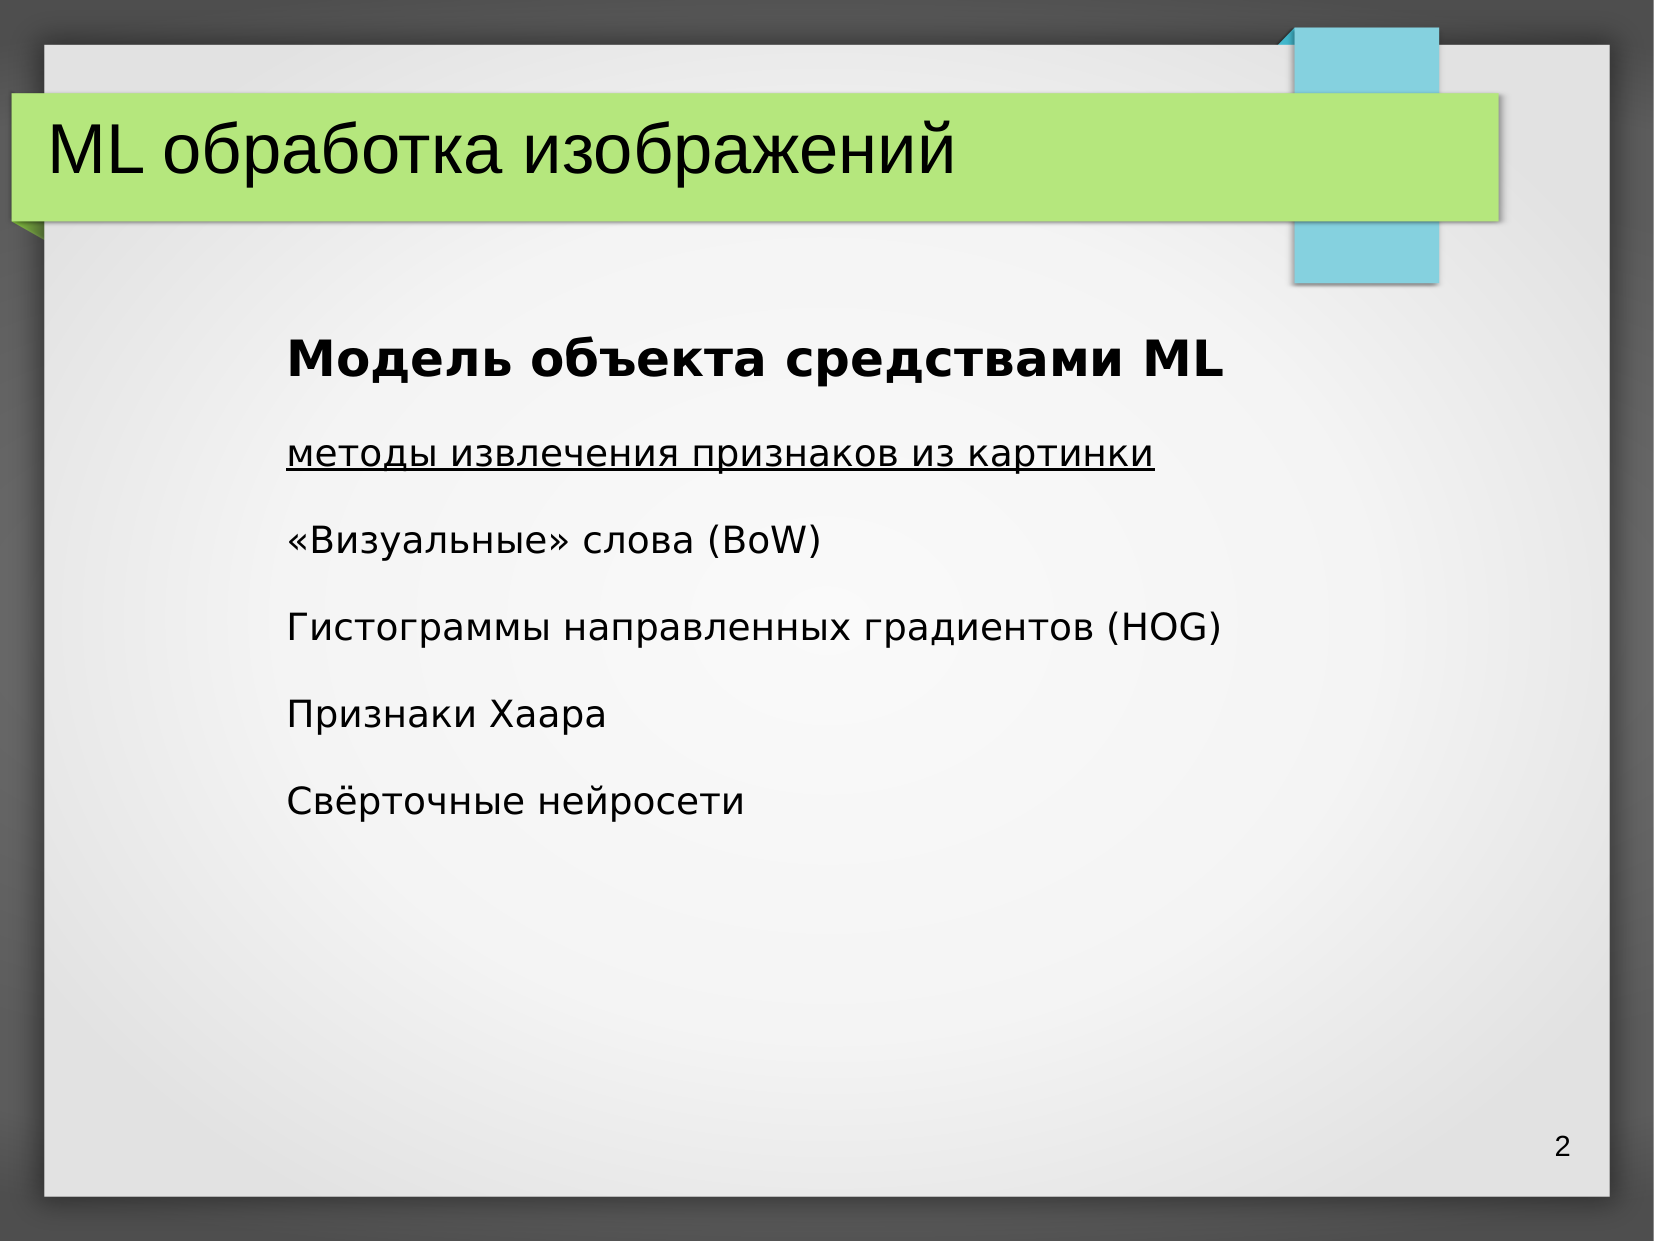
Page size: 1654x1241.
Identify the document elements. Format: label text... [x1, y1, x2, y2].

text_box Модель объекта средствами ML методы извлечения признаков из картинки «Визуальные» слова (BoW) Гистограммы направленных градиентов (HOG) Признаки Хаара Свёрточные нейросети [271, 322, 1371, 962]
picture [0, 0, 1654, 1241]
title ML обработка изображений [47, 109, 1501, 189]
